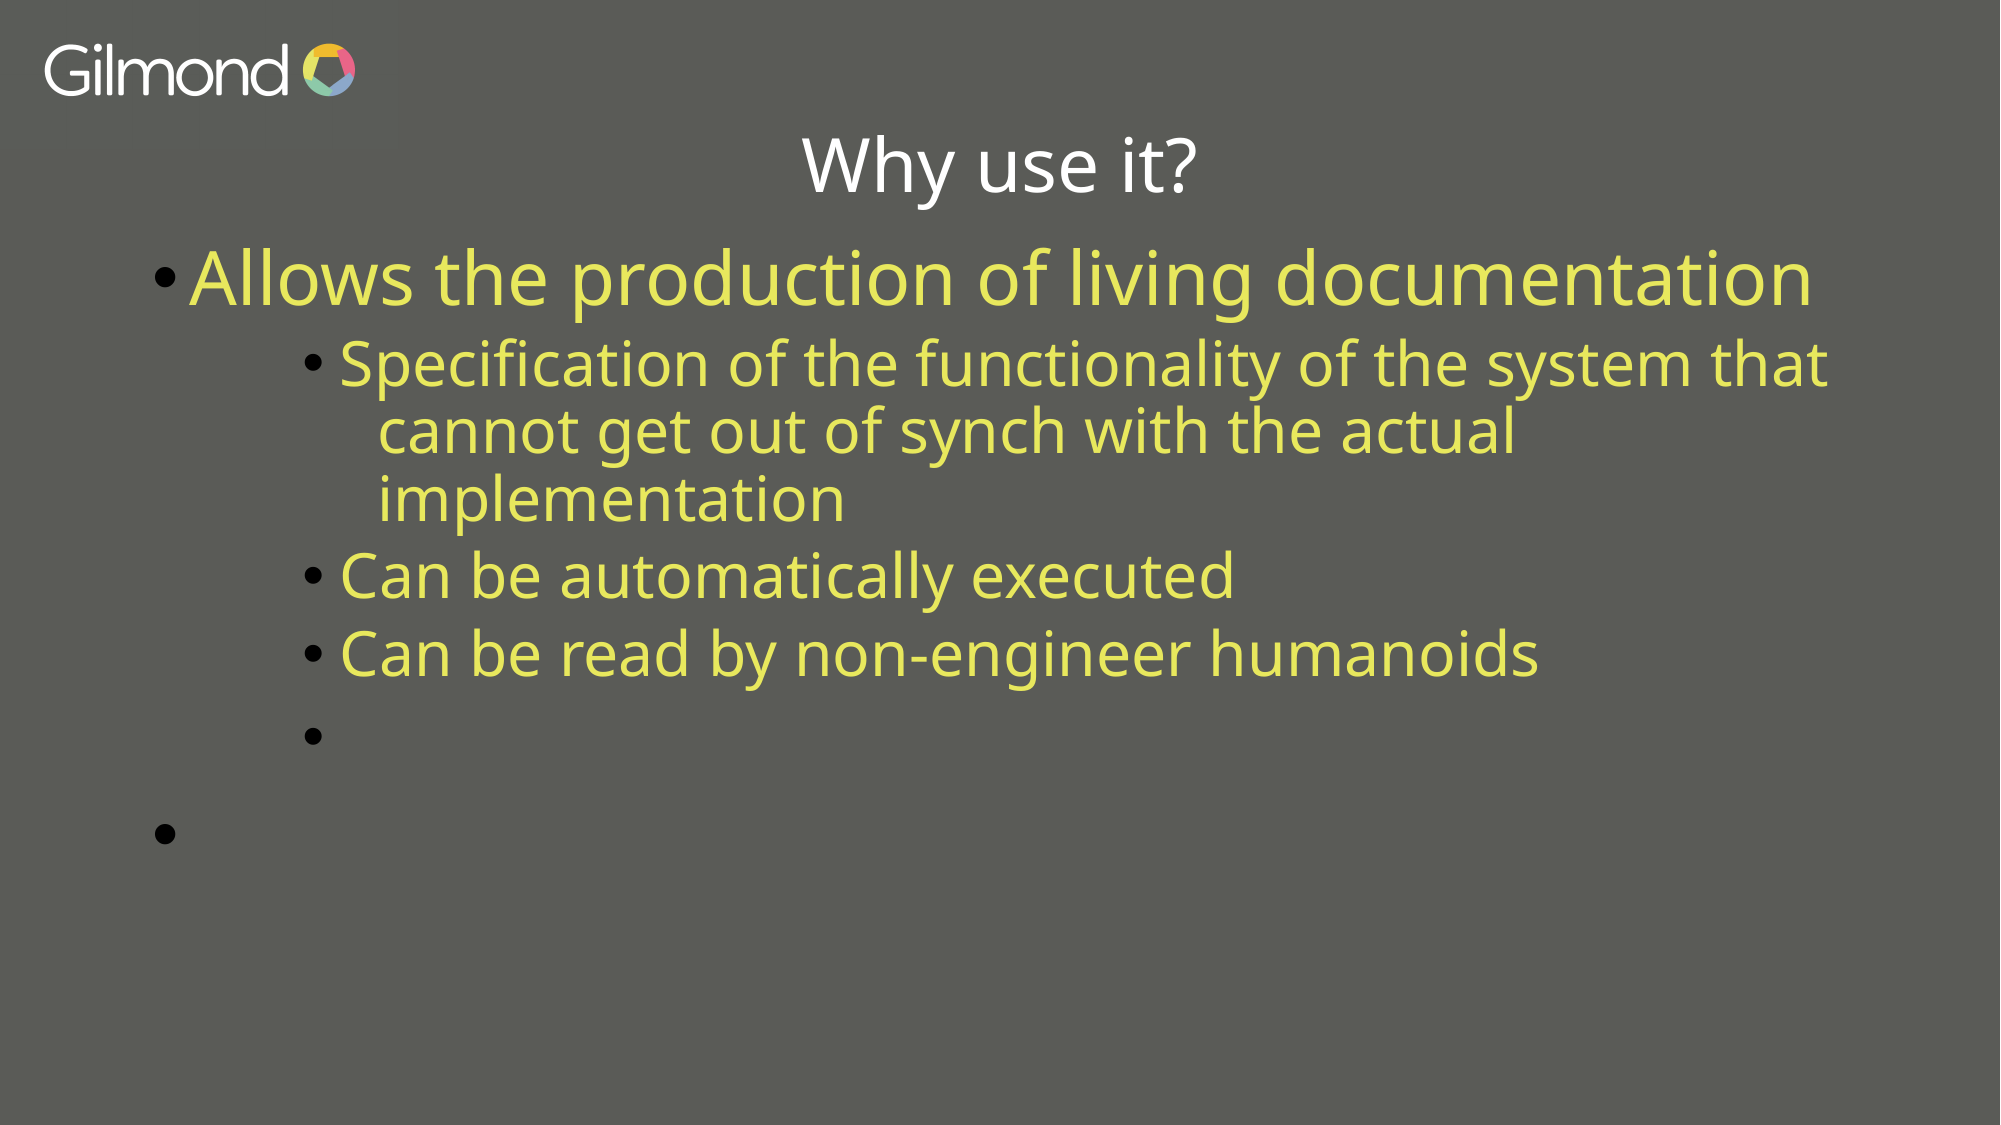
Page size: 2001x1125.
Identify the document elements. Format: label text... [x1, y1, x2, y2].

title Why use it? [137, 59, 1863, 233]
picture [0, 0, 399, 149]
list Allows the production of living documentation Specification of the functionality of the system that cannot get out of synch with the actual implementation Can be automatically executed Can be read by non-engineer humanoids [137, 233, 1863, 1053]
